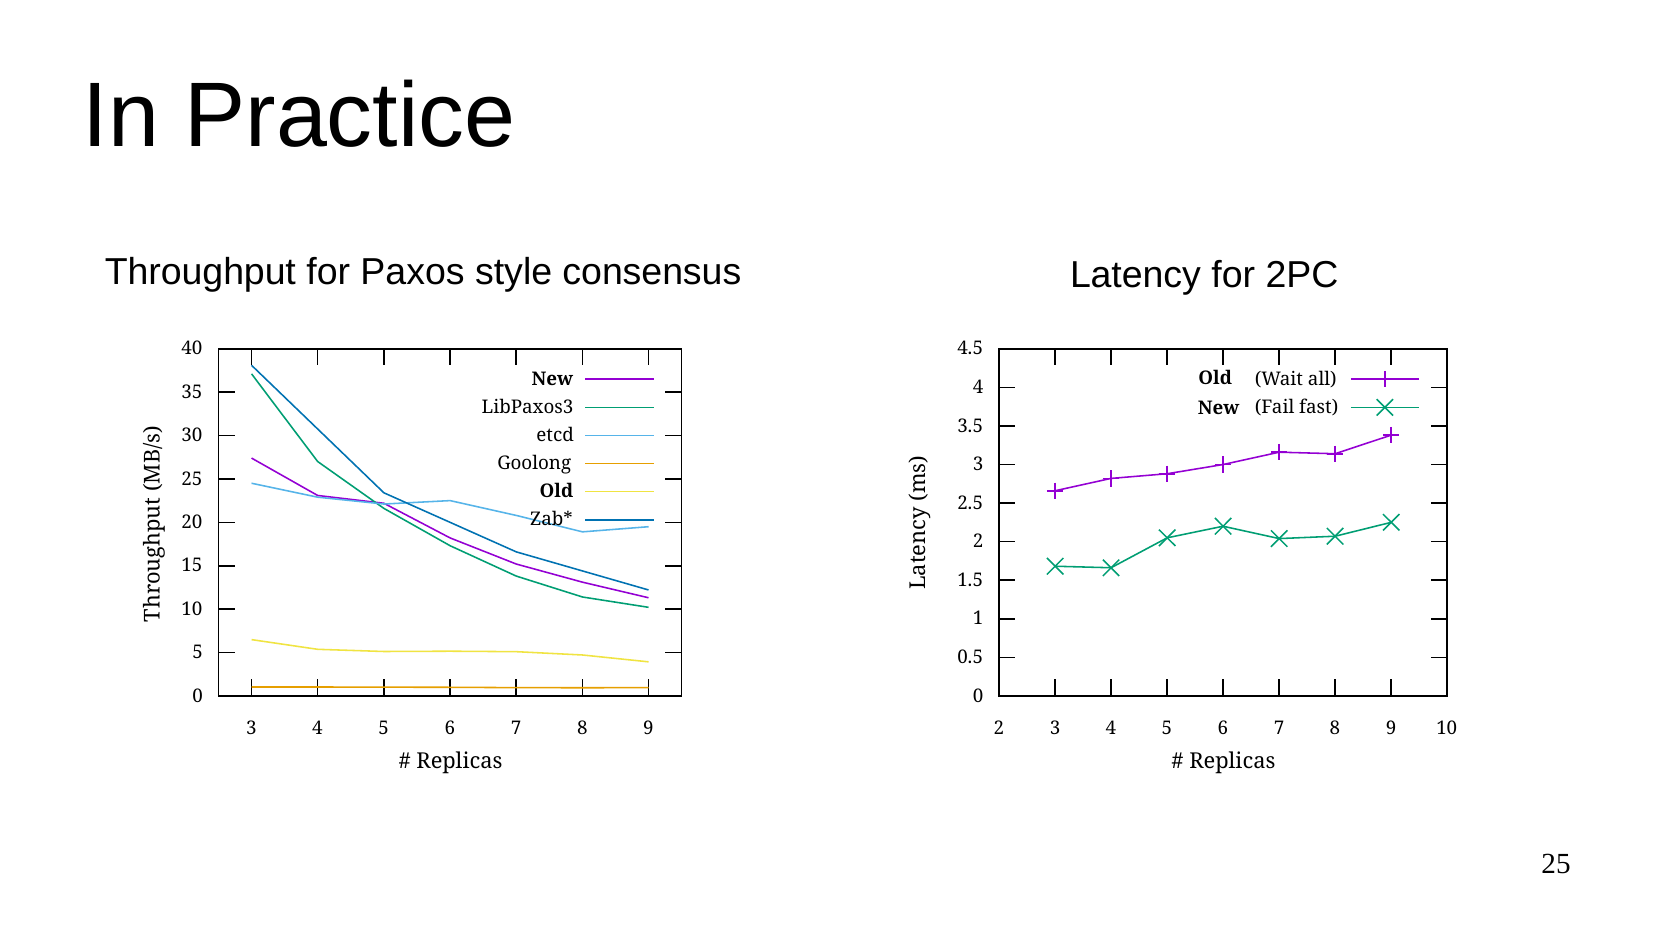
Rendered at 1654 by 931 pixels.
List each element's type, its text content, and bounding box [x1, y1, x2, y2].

picture [867, 315, 1494, 786]
text_box Latency for 2PC [1055, 245, 1354, 303]
title In Practice [82, 37, 1571, 193]
picture [101, 315, 729, 786]
text_box Throughput for Paxos style consensus [90, 243, 757, 301]
